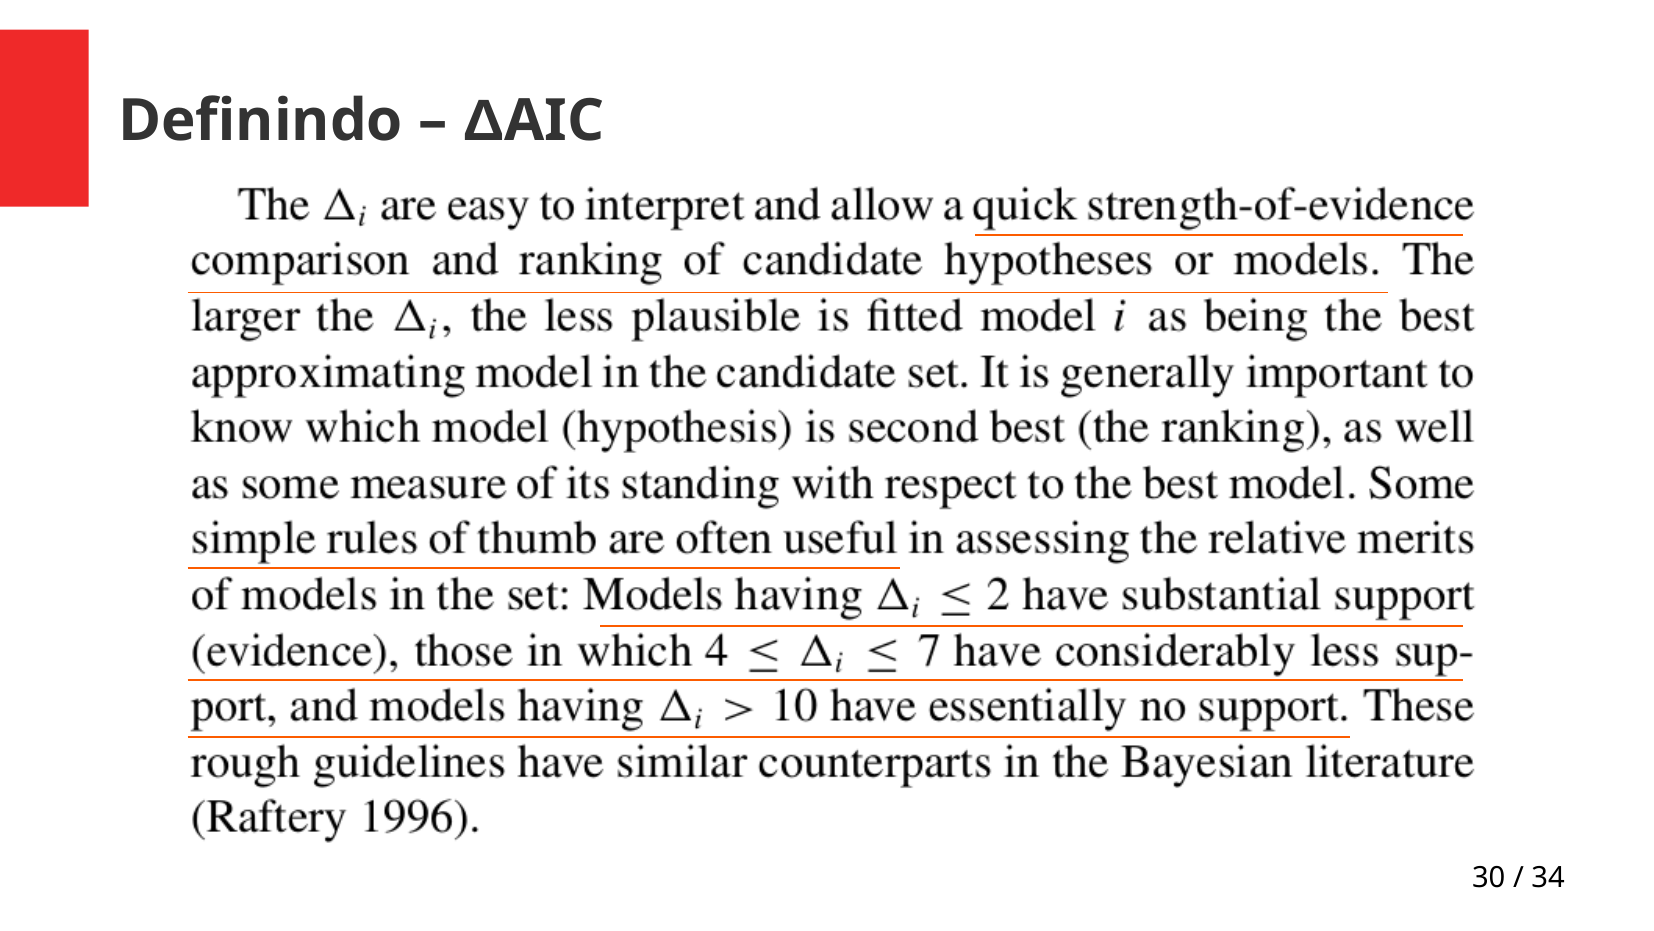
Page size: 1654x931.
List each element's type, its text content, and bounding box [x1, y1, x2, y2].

title Definindo – ΔAIC [118, 29, 1595, 207]
picture [166, 179, 1490, 846]
